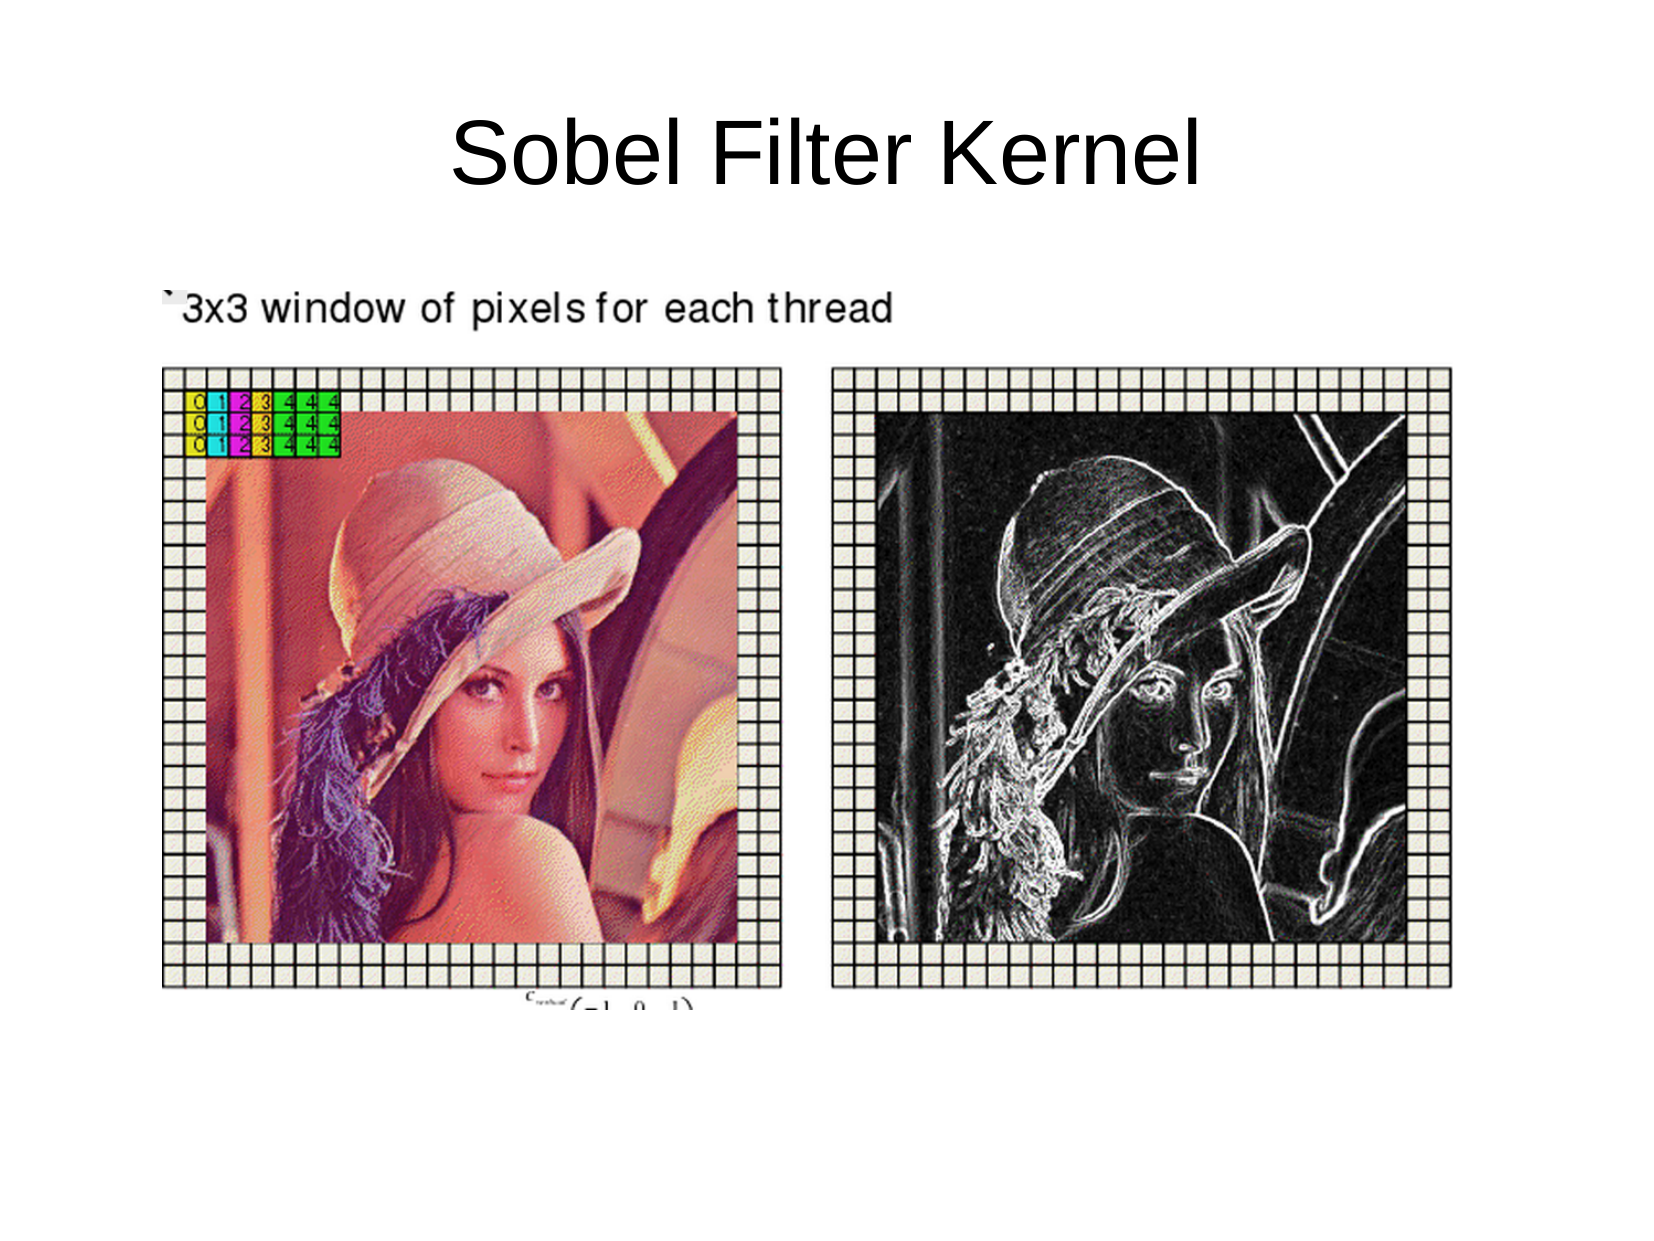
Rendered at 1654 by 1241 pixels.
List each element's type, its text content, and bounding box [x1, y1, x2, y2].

picture [162, 290, 1458, 1010]
title Sobel Filter Kernel [82, 49, 1571, 257]
